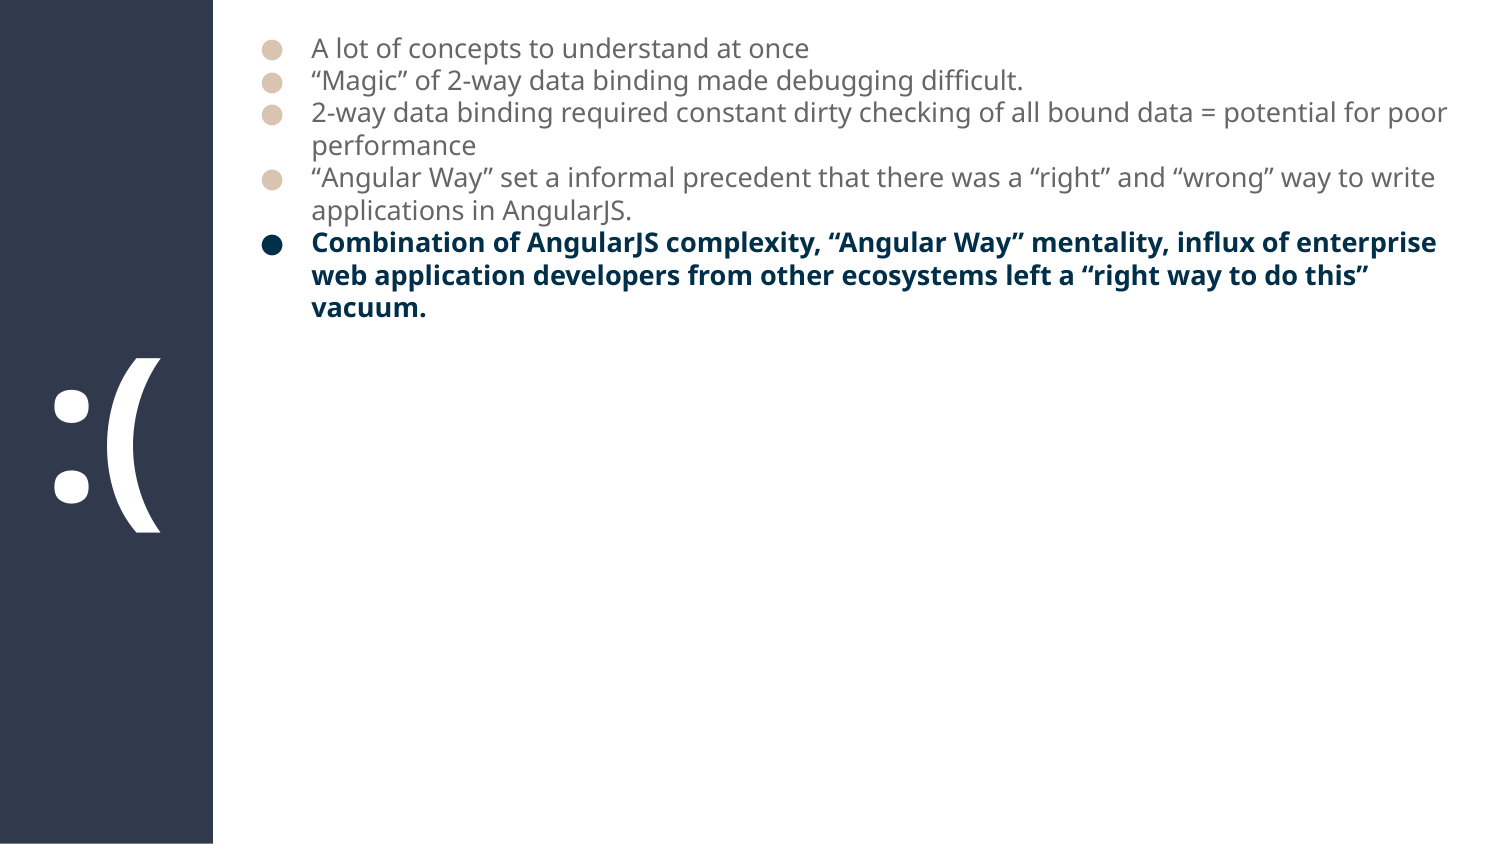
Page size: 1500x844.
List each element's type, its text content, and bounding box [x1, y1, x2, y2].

list A lot of concepts to understand at once “Magic” of 2-way data binding made debugging difficult. 2-way data binding required constant dirty checking of all bound data = potential for poor performance “Angular Way” set a informal precedent that there was a “right” and “wrong” way to write applications in AngularJS. Combination of AngularJS complexity, “Angular Way” mentality, influx of enterprise web application developers from other ecosystems left a “right way to do this” vacuum. [221, 15, 1488, 823]
title :( [0, 0, 211, 844]
